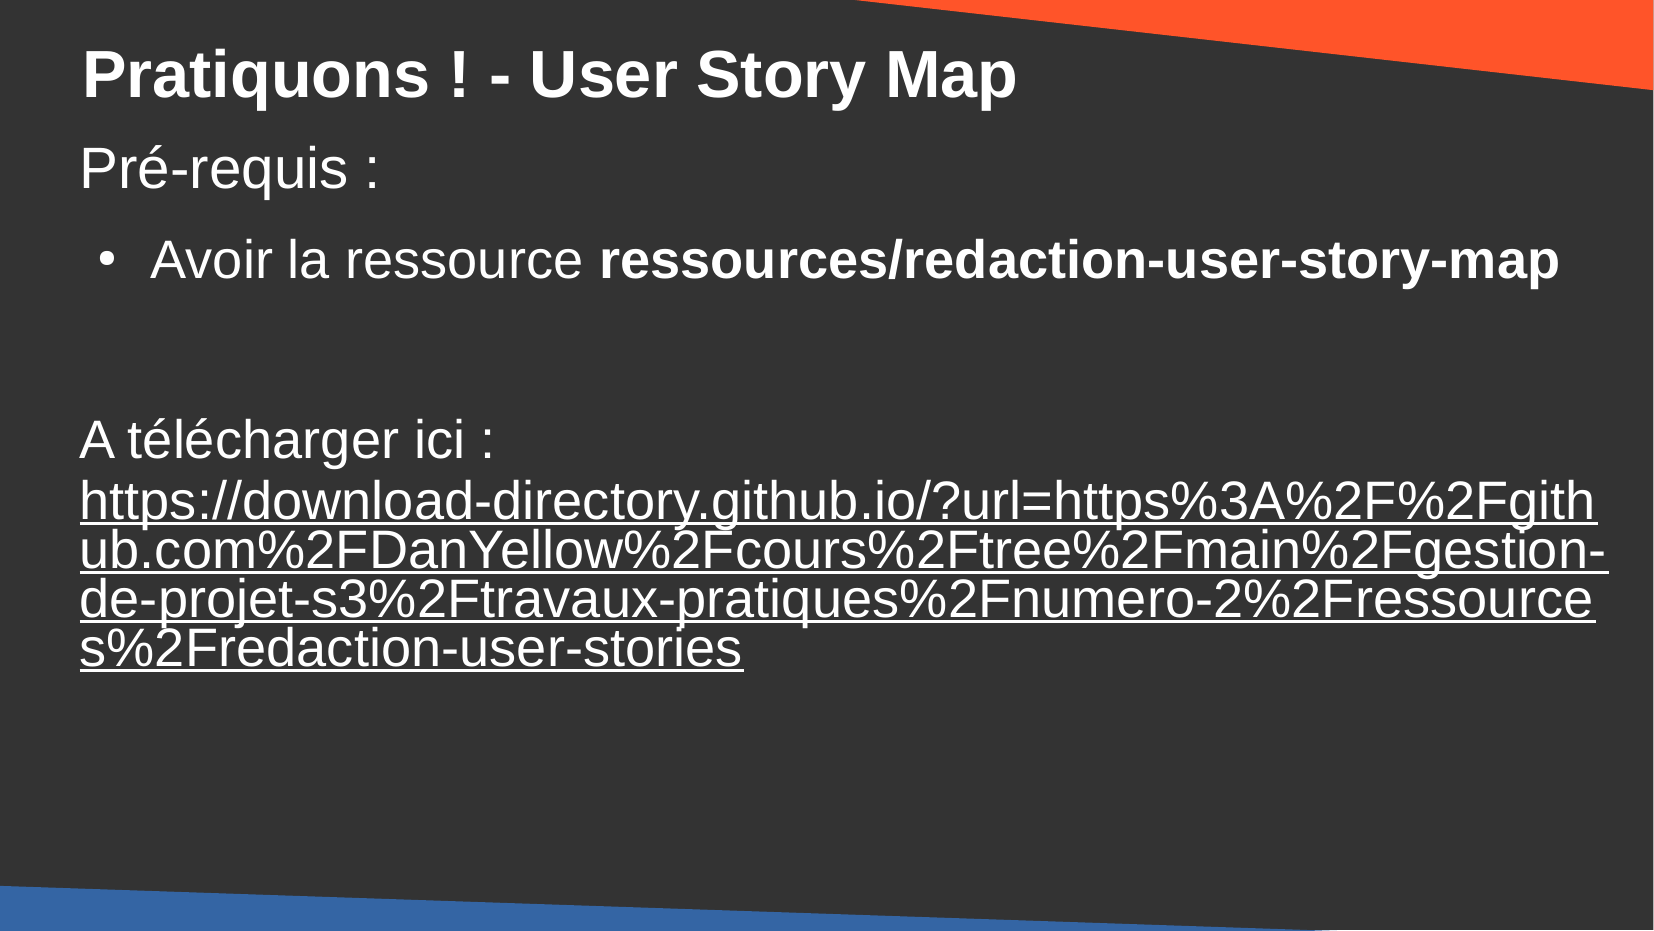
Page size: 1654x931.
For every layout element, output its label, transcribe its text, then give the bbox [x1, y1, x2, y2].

list Pré-requis : Avoir la ressource ressources/redaction-user-story-map A télécharger ici : https://download-directory.github.io/?url=https%3A%2F%2Fgithub.com%2FDanYellow%2Fcours%2Ftree%2Fmain%2Fgestion-de-projet-s3%2Ftravaux-pratiques%2Fnumero-2%2Fressources%2Fredaction-user-stories [79, 135, 1619, 721]
title Pratiquons ! - User Story Map [82, 37, 1571, 114]
text_box [0, 885, 1337, 931]
text_box [854, 0, 1654, 91]
